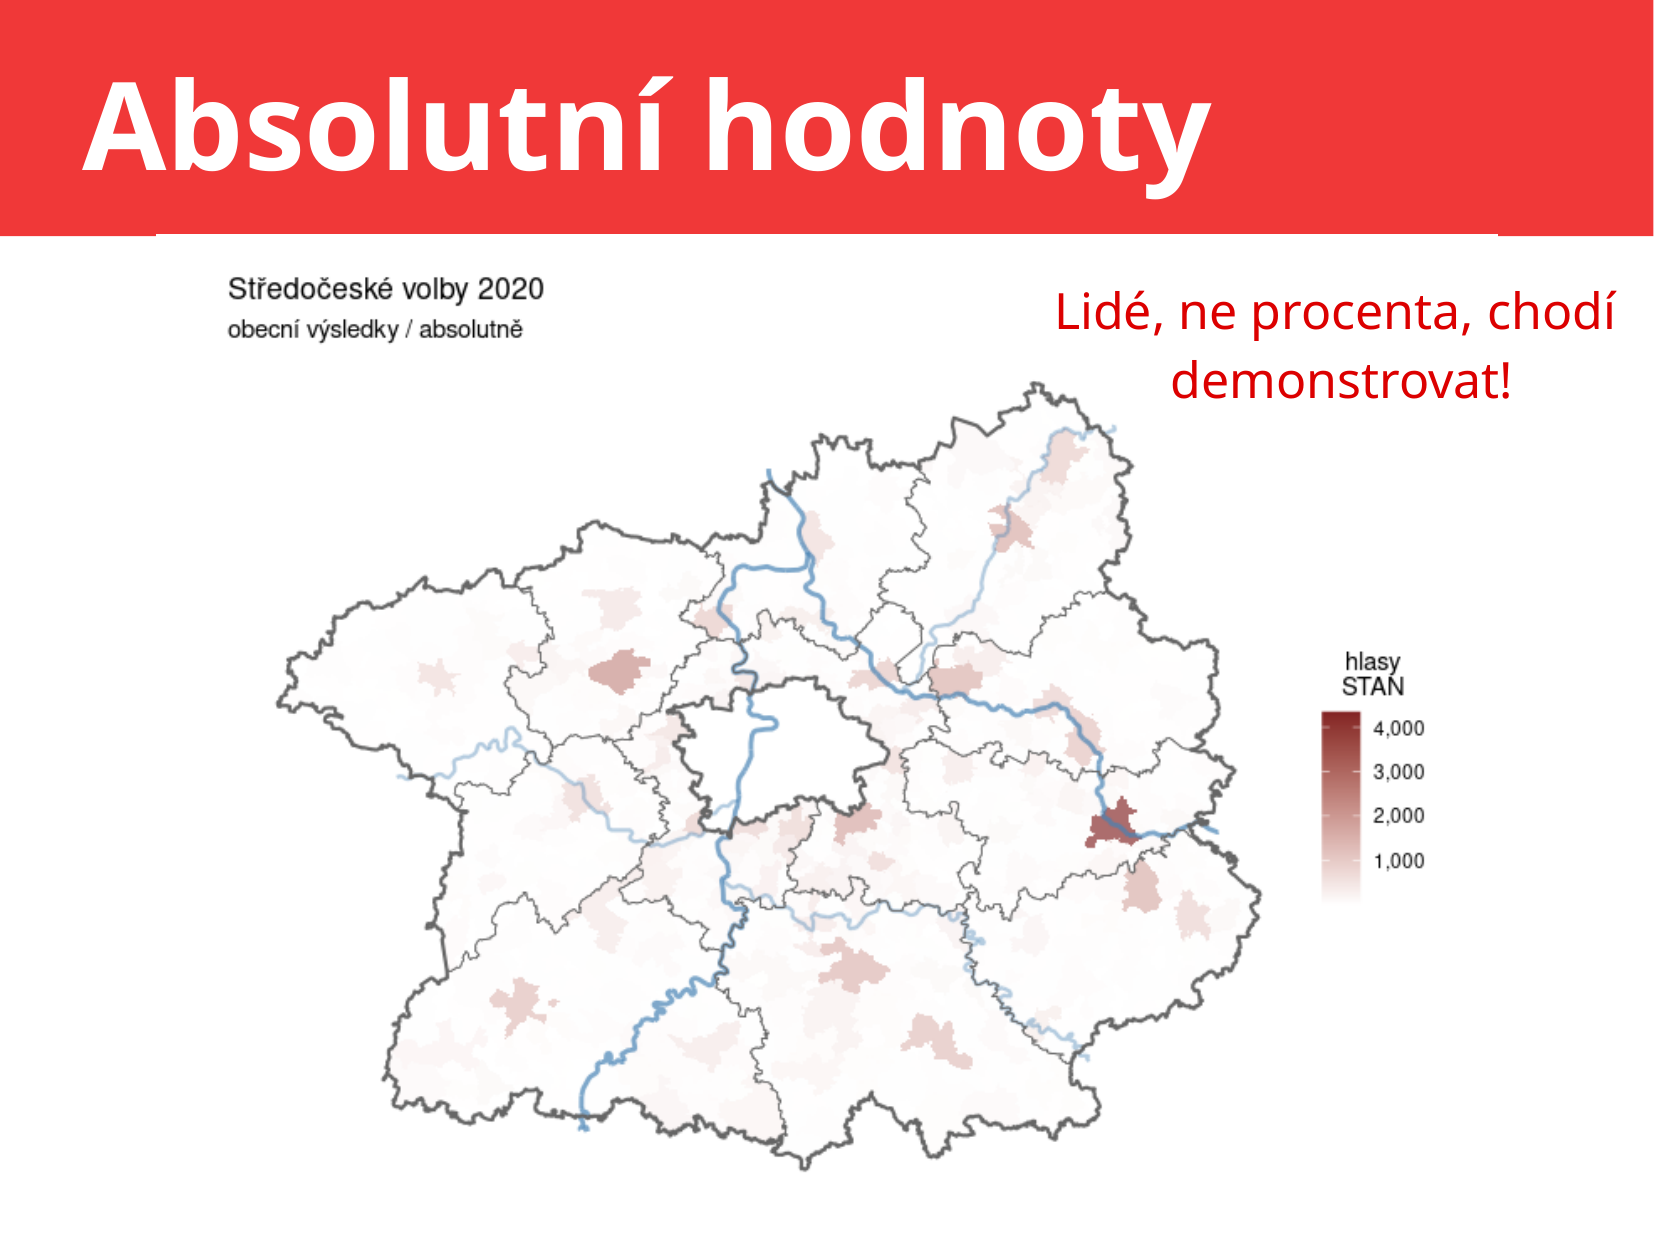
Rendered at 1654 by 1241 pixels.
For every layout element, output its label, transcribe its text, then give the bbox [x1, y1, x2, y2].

picture [156, 234, 1498, 1241]
title Absolutní hodnoty [82, 19, 1571, 227]
text_box Lidé, ne procenta, chodí demonstrovat! [1039, 268, 1607, 402]
